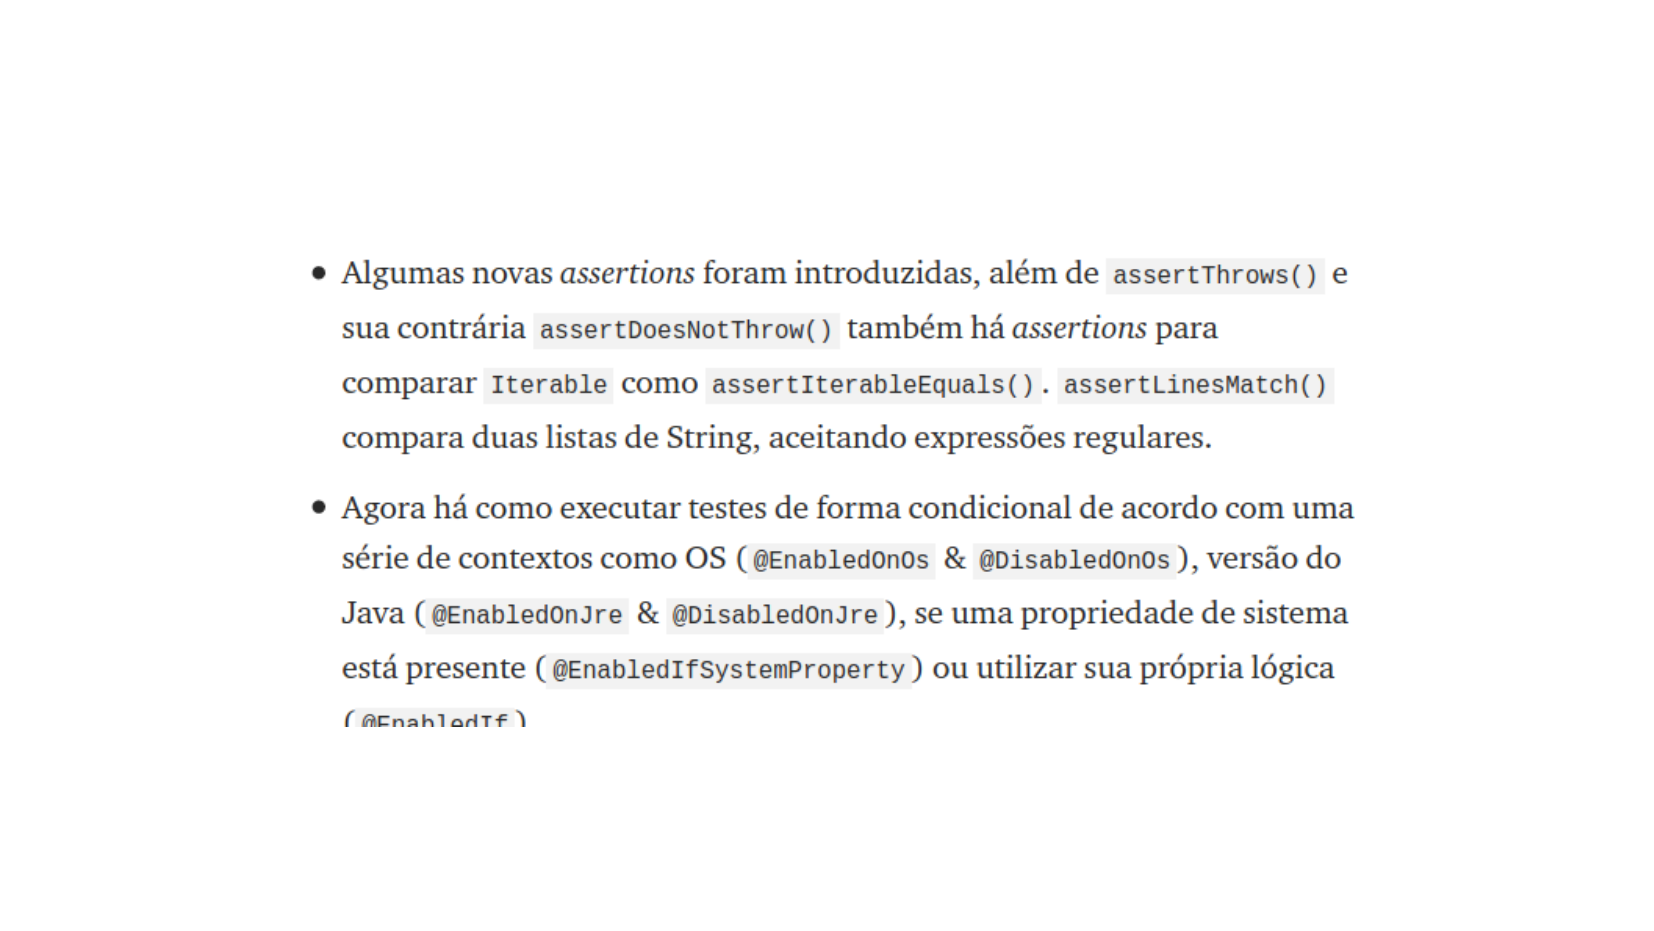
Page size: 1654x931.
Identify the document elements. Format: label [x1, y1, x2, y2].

picture [285, 210, 1380, 727]
